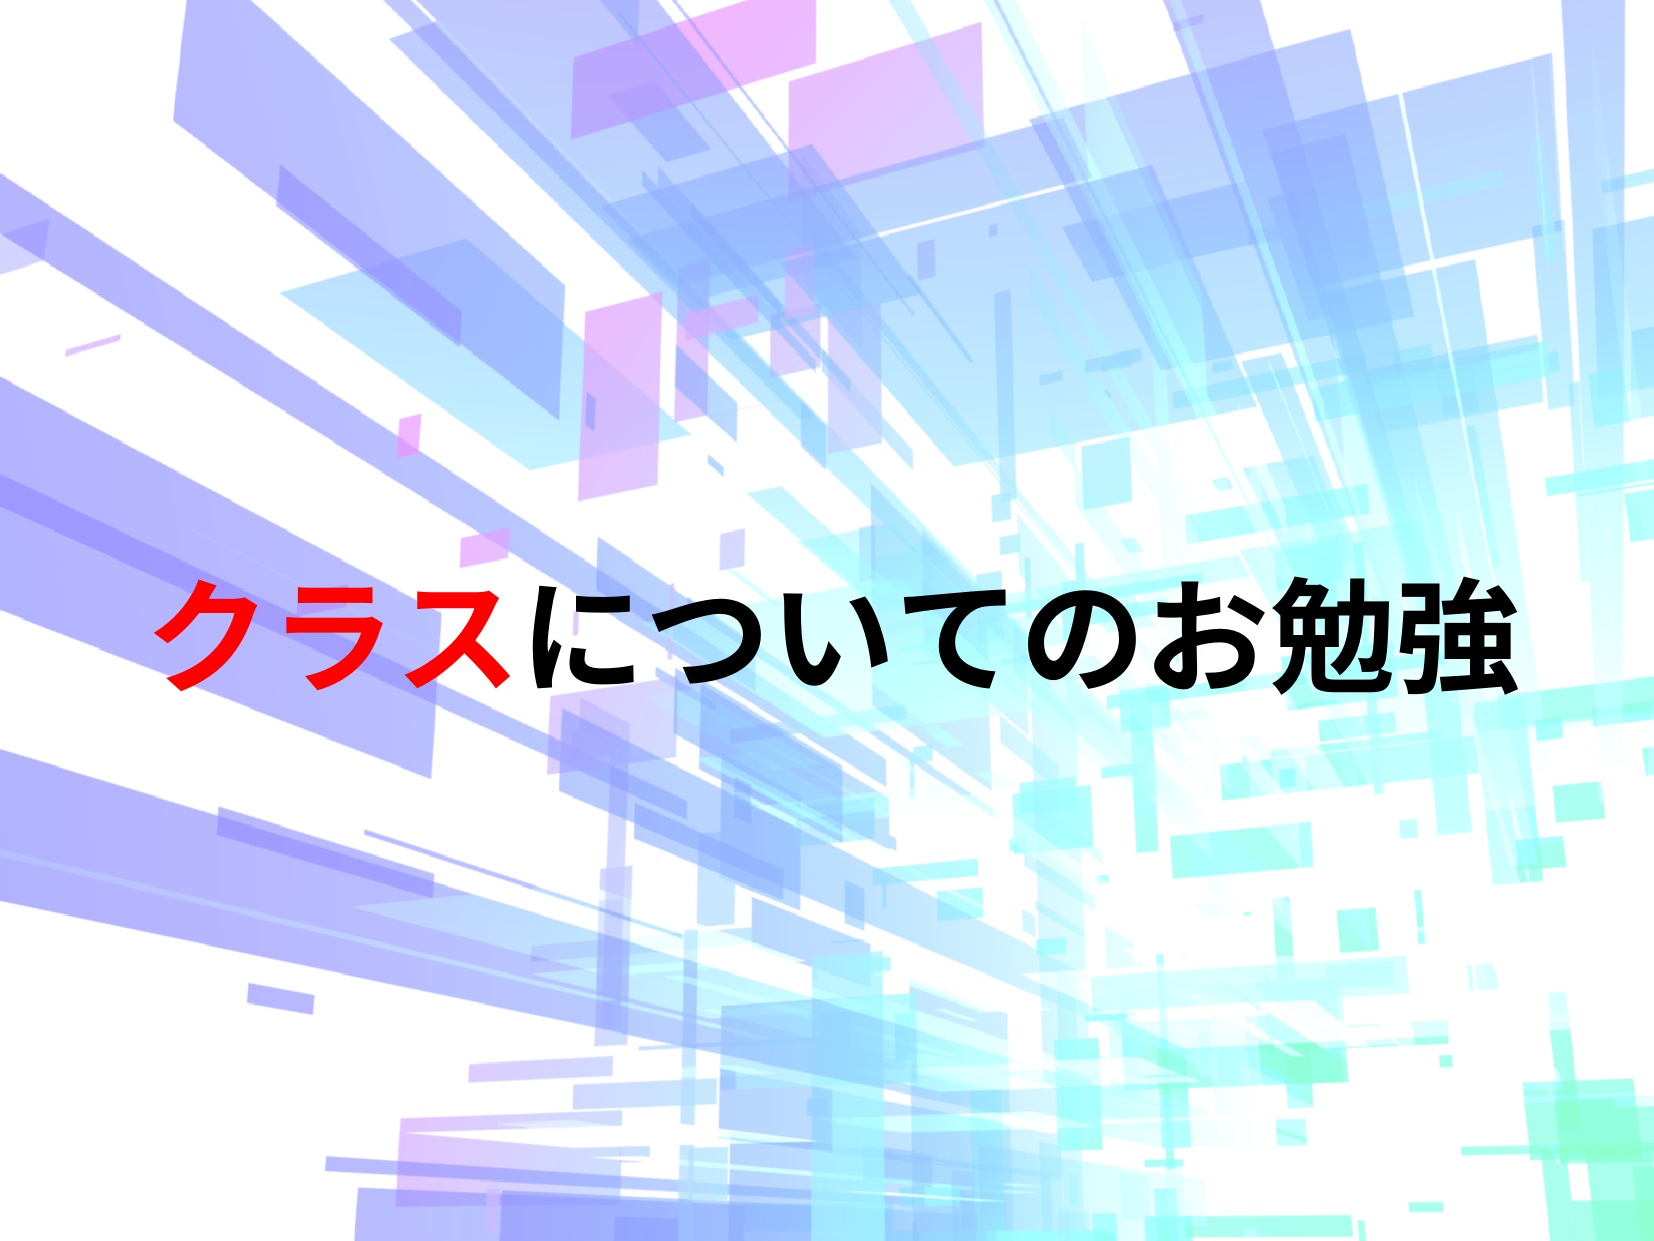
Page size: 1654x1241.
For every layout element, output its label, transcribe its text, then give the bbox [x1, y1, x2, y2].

picture [0, 0, 1654, 1241]
title クラスについてのお勉強 [88, 531, 1577, 739]
